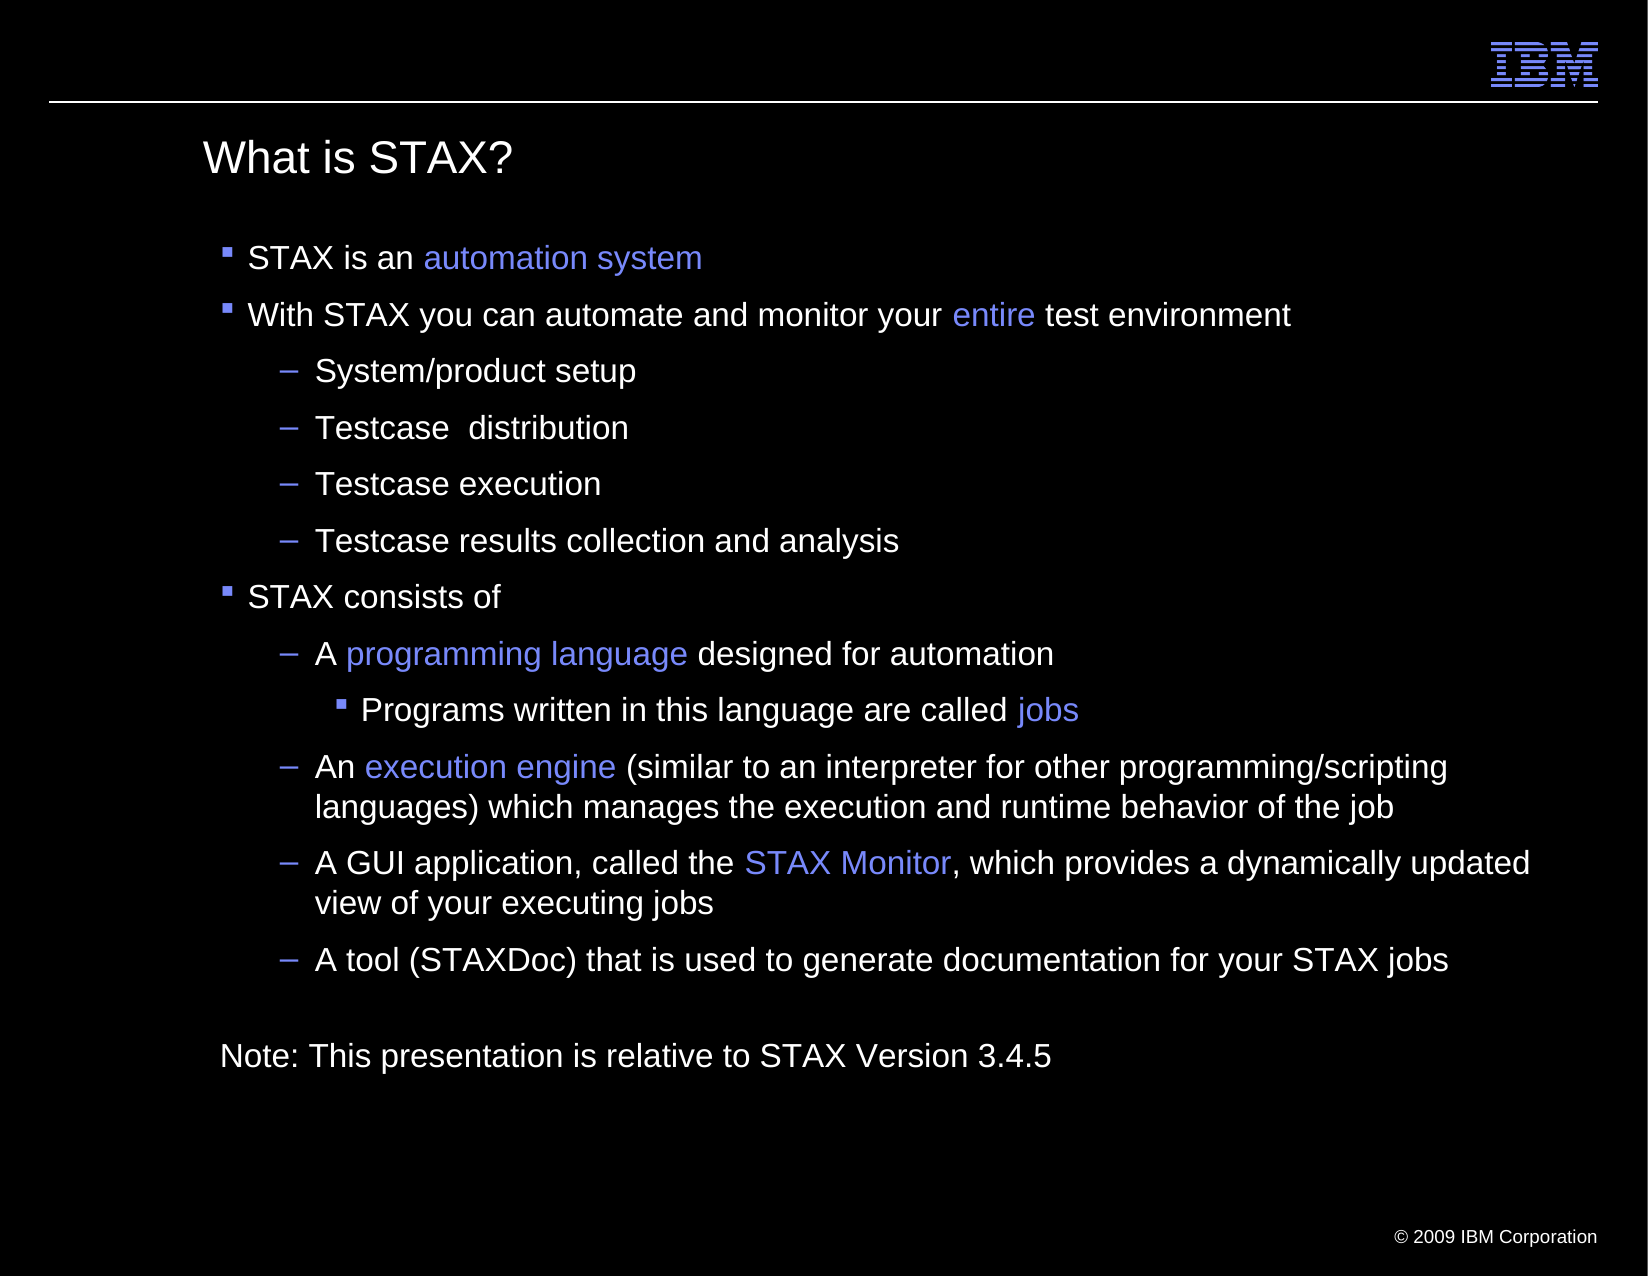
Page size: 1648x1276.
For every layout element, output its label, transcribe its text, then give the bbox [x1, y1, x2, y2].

text_box STAX is an automation system With STAX you can automate and monitor your entire test environment System/product setup Testcase distribution Testcase execution Testcase results collection and analysis STAX consists of A programming language designed for automation Programs written in this language are called jobs An execution engine (similar to an interpreter for other programming/scripting languages) which manages the execution and runtime behavior of the job A GUI application, called the STAX Monitor, which provides a dynamically updated view of your executing jobs A tool (STAXDoc) that is used to generate documentation for your STAX jobs Note: This presentation is relative to STAX Version 3.4.5 [219, 236, 1570, 1075]
picture [1491, 42, 1598, 87]
title What is STAX? [186, 125, 1648, 219]
